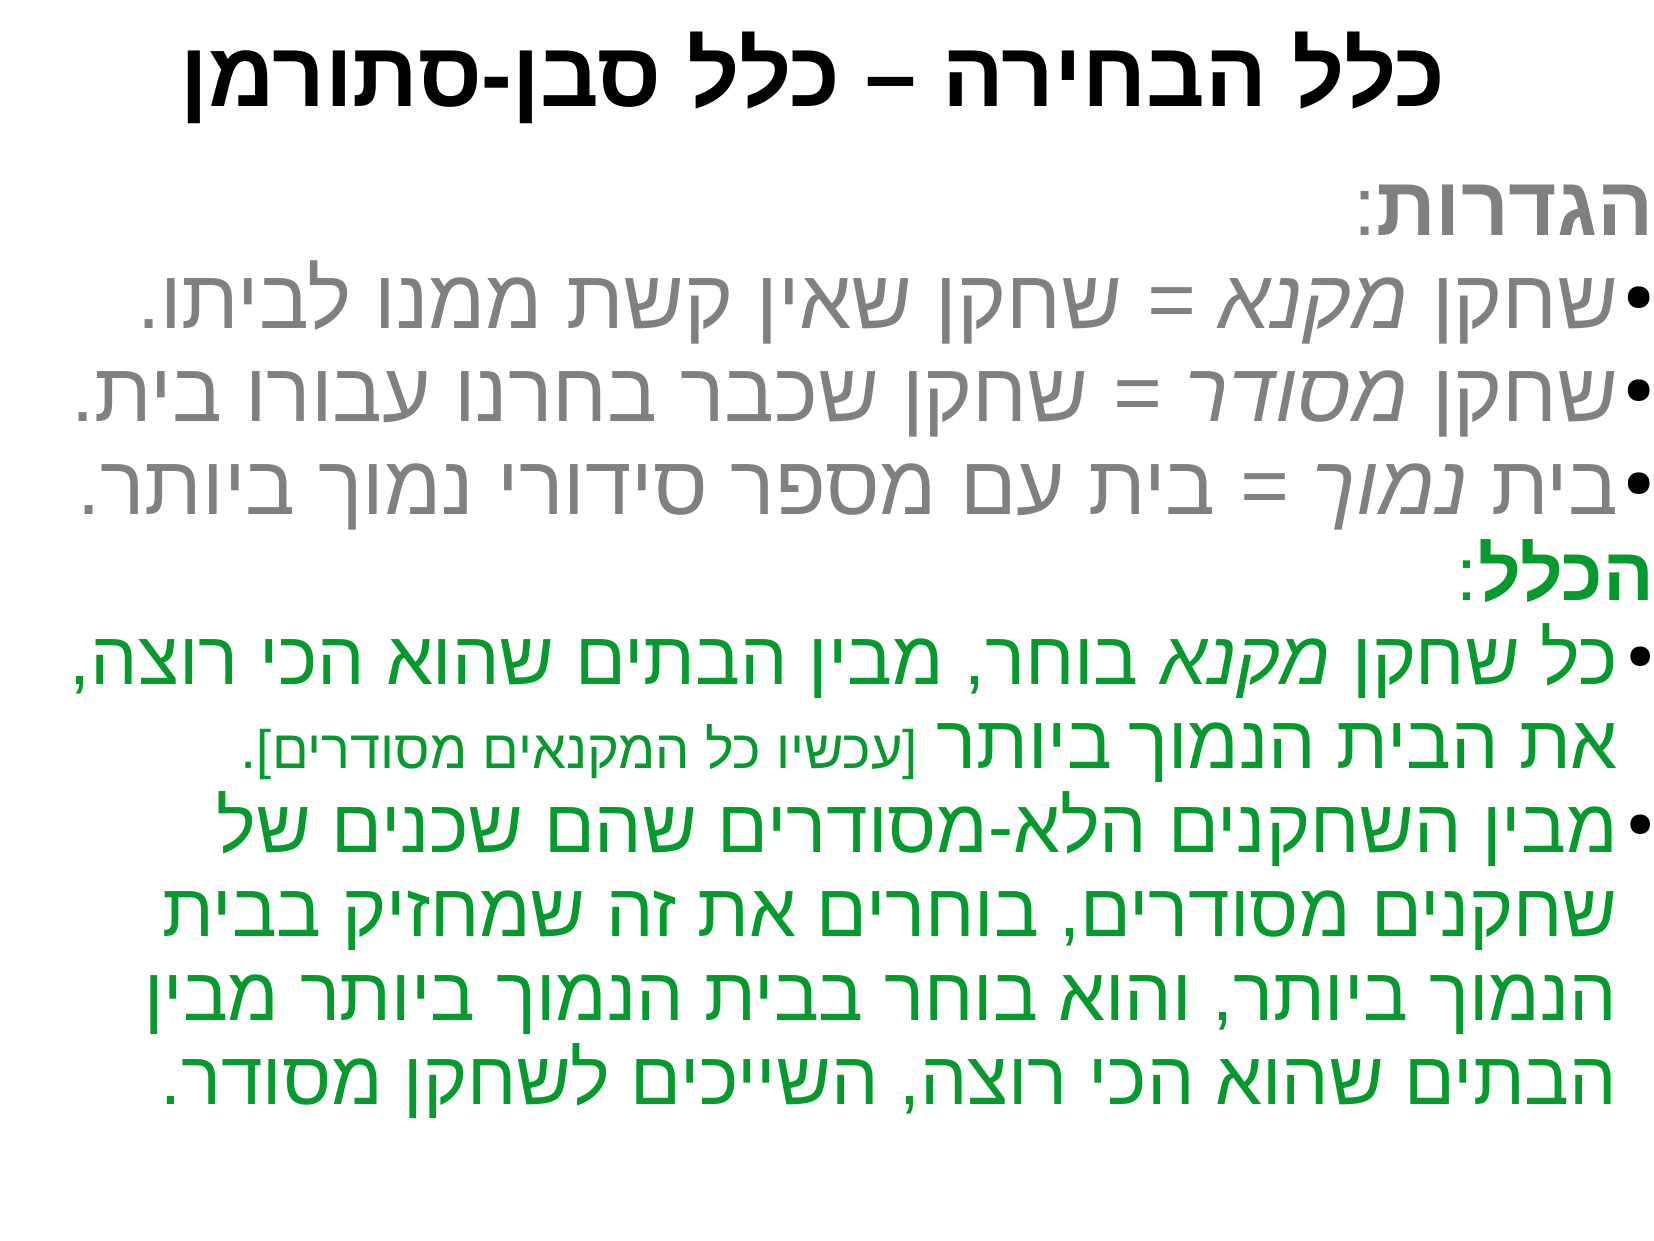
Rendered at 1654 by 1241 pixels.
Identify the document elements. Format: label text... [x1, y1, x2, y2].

title כלל הבחירה – כלל סבן-סתורמן [97, 0, 1531, 151]
text_box הגדרות: שחקן מקנא = שחקן שאין קשת ממנו לביתו. שחקן מסודר = שחקן שכבר בחרנו עבורו בית. בית נמוך = בית עם מספר סידורי נמוך ביותר. הכלל: כל שחקן מקנא בוחר, מבין הבתים שהוא הכי רוצה, את הבית הנמוך ביותר [עכשיו כל המקנאים מסודרים]. מבין השחקנים הלא-מסודרים שהם שכנים של שחקנים מסודרים, בוחרים את זה שמחזיק בבית הנמוך ביותר, והוא בוחר בבית הנמוך ביותר מבין הבתים שהוא הכי רוצה, השייכים לשחקן מסודר. [0, 153, 1654, 1192]
